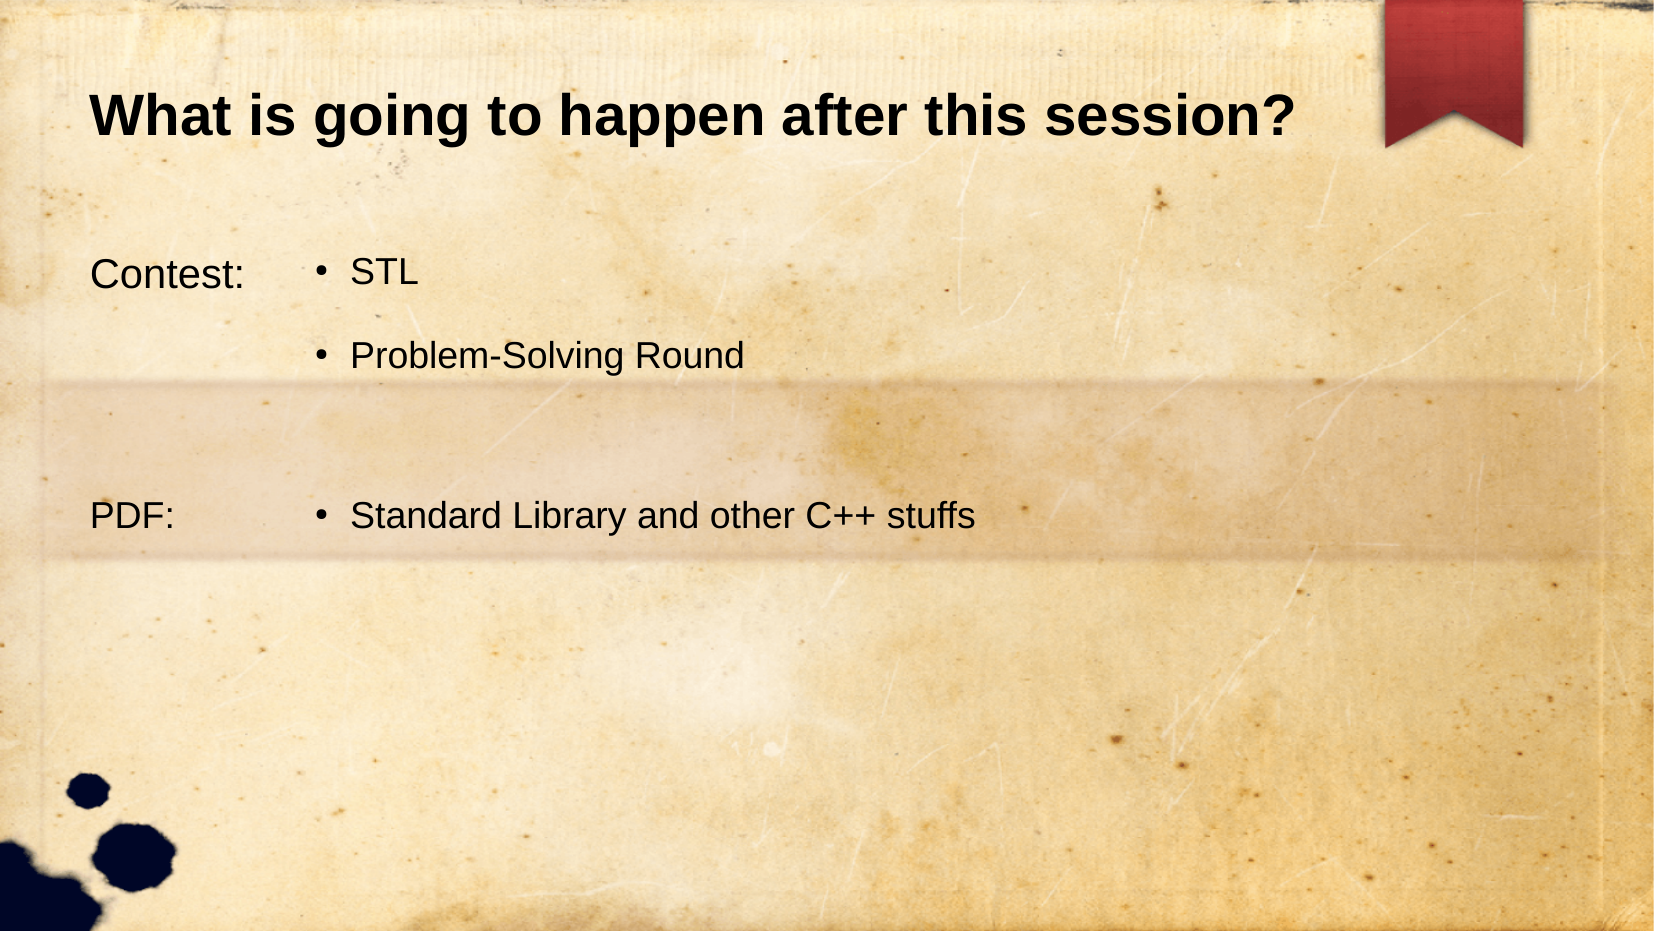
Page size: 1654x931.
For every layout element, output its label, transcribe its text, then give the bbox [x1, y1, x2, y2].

text_box STL Problem-Solving Round [300, 243, 1276, 384]
text_box Standard Library and other C++ stuffs [300, 487, 1088, 601]
text_box What is going to happen after this session? [75, 75, 1388, 263]
text_box PDF: [75, 487, 300, 545]
text_box Contest: [75, 243, 300, 305]
picture [0, 0, 1654, 931]
